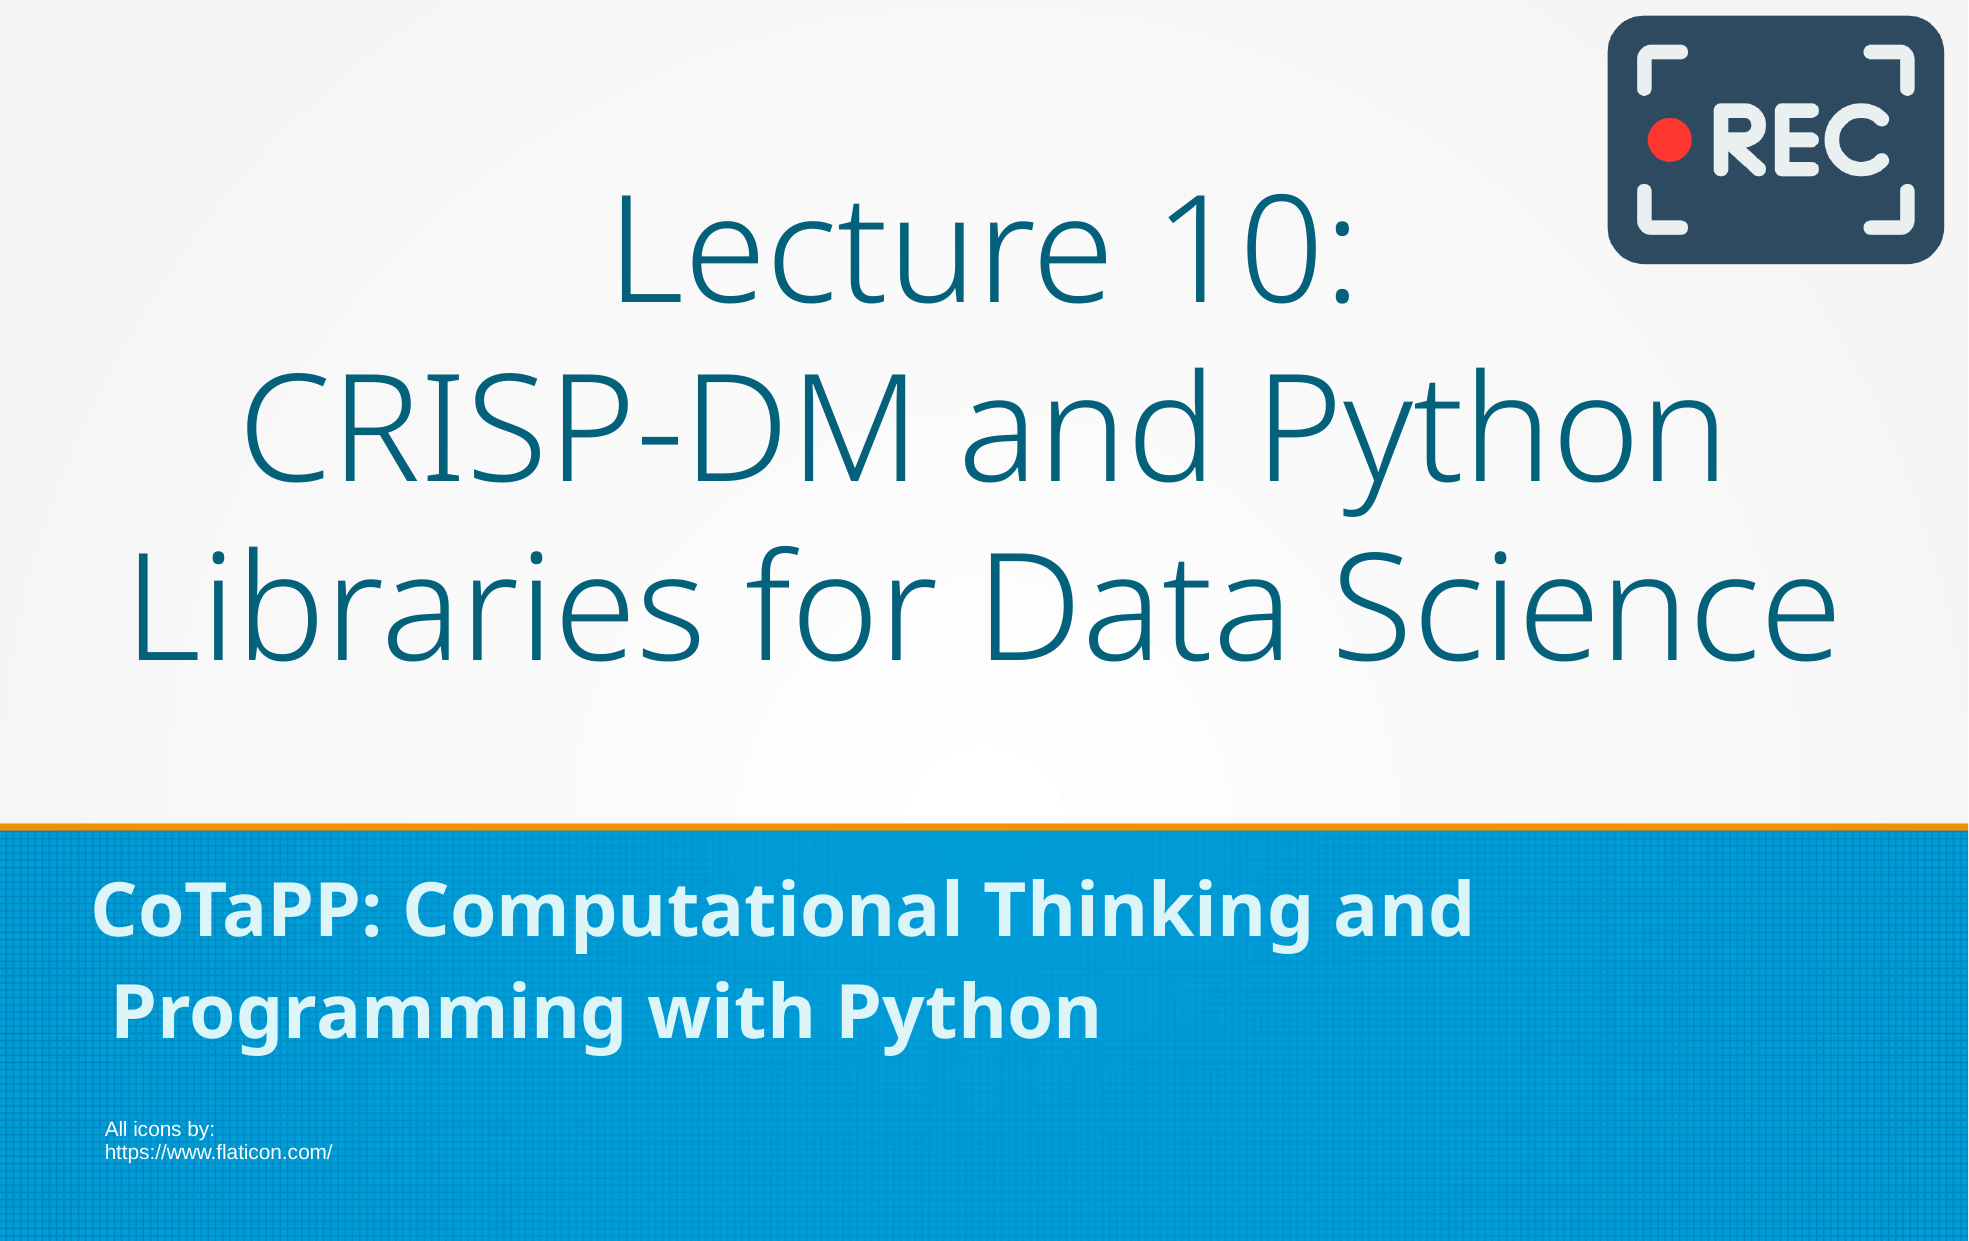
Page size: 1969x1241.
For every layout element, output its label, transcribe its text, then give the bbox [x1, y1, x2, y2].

title Lecture 10: CRISP-DM and Python Libraries for Data Science [98, 49, 1870, 691]
text_box All icons by: https://www.flaticon.com/ [90, 1110, 348, 1172]
picture [0, 0, 1969, 830]
subtitle CoTaPP: Computational Thinking and Programming with Python [90, 855, 1654, 1063]
